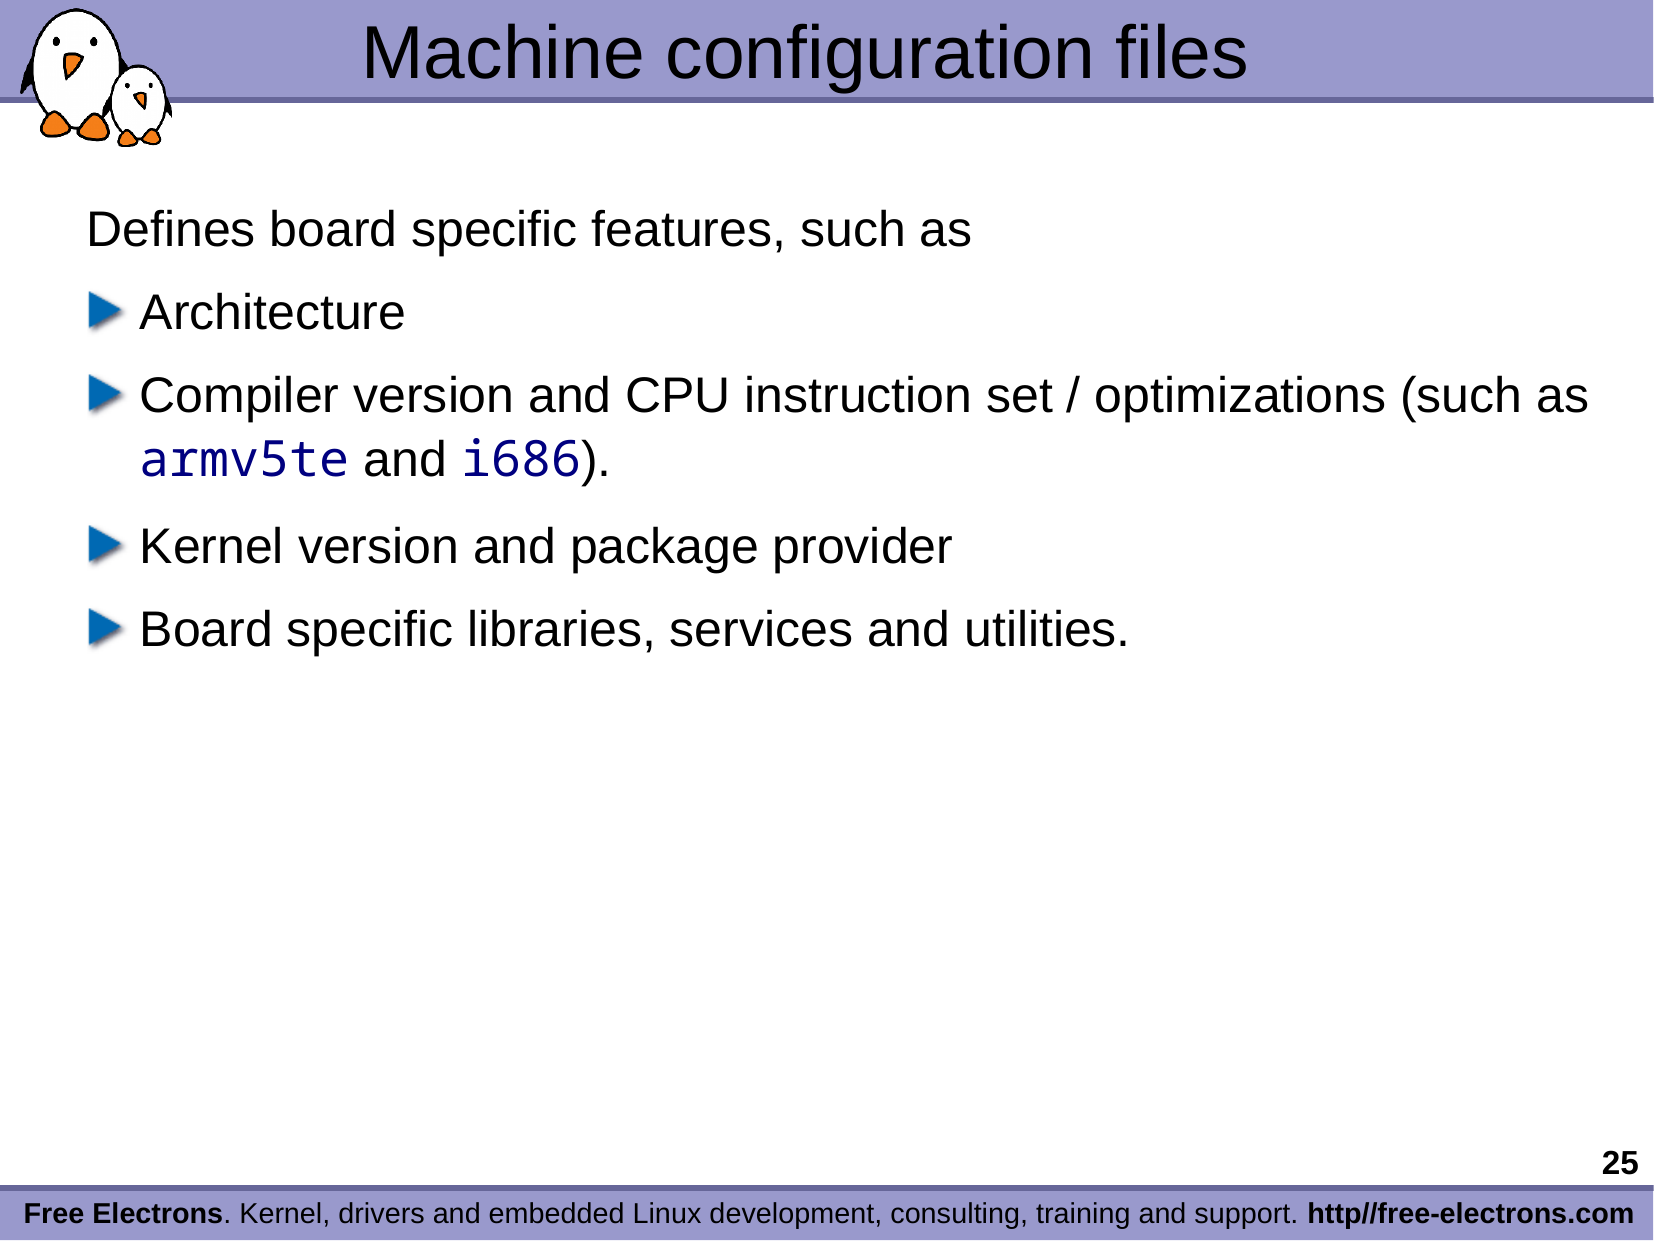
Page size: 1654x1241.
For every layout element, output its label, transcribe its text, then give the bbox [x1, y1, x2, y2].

list Defines board specific features, such as Architecture Compiler version and CPU instruction set / optimizations (such as armv5te and i686). Kernel version and package provider Board specific libraries, services and utilities. [68, 201, 1592, 1118]
picture [20, 8, 172, 147]
title Machine configuration files [60, 0, 1551, 106]
